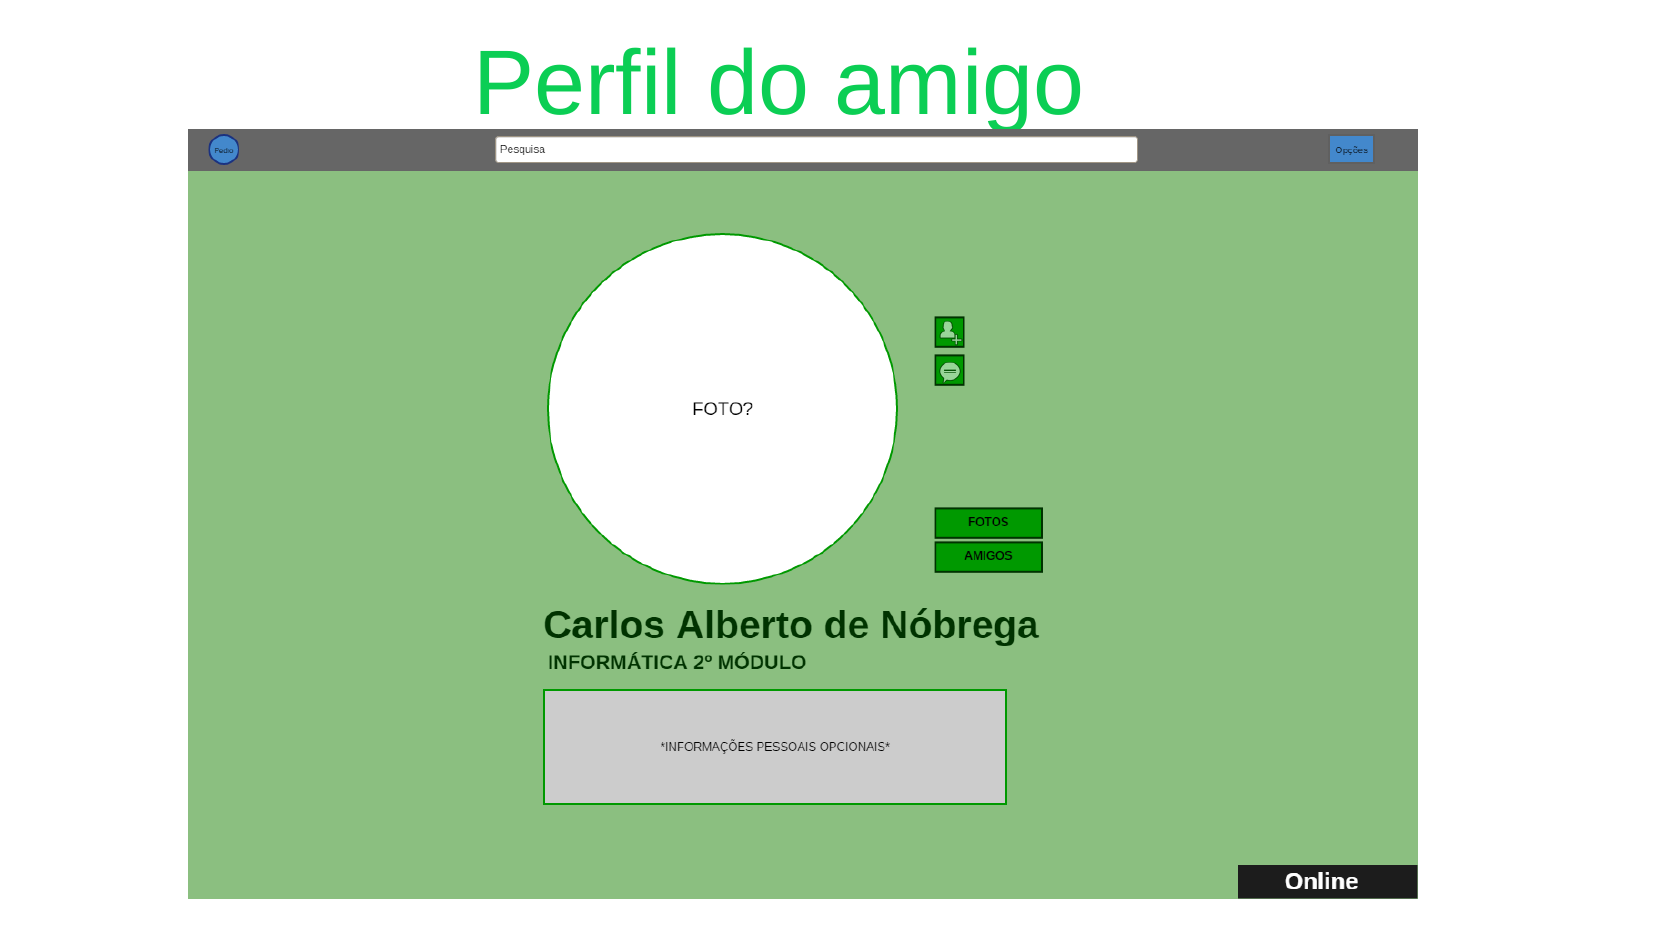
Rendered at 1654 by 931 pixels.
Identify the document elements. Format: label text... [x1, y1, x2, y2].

text_box Perfil do amigo [35, 0, 1524, 156]
picture [188, 129, 1418, 899]
